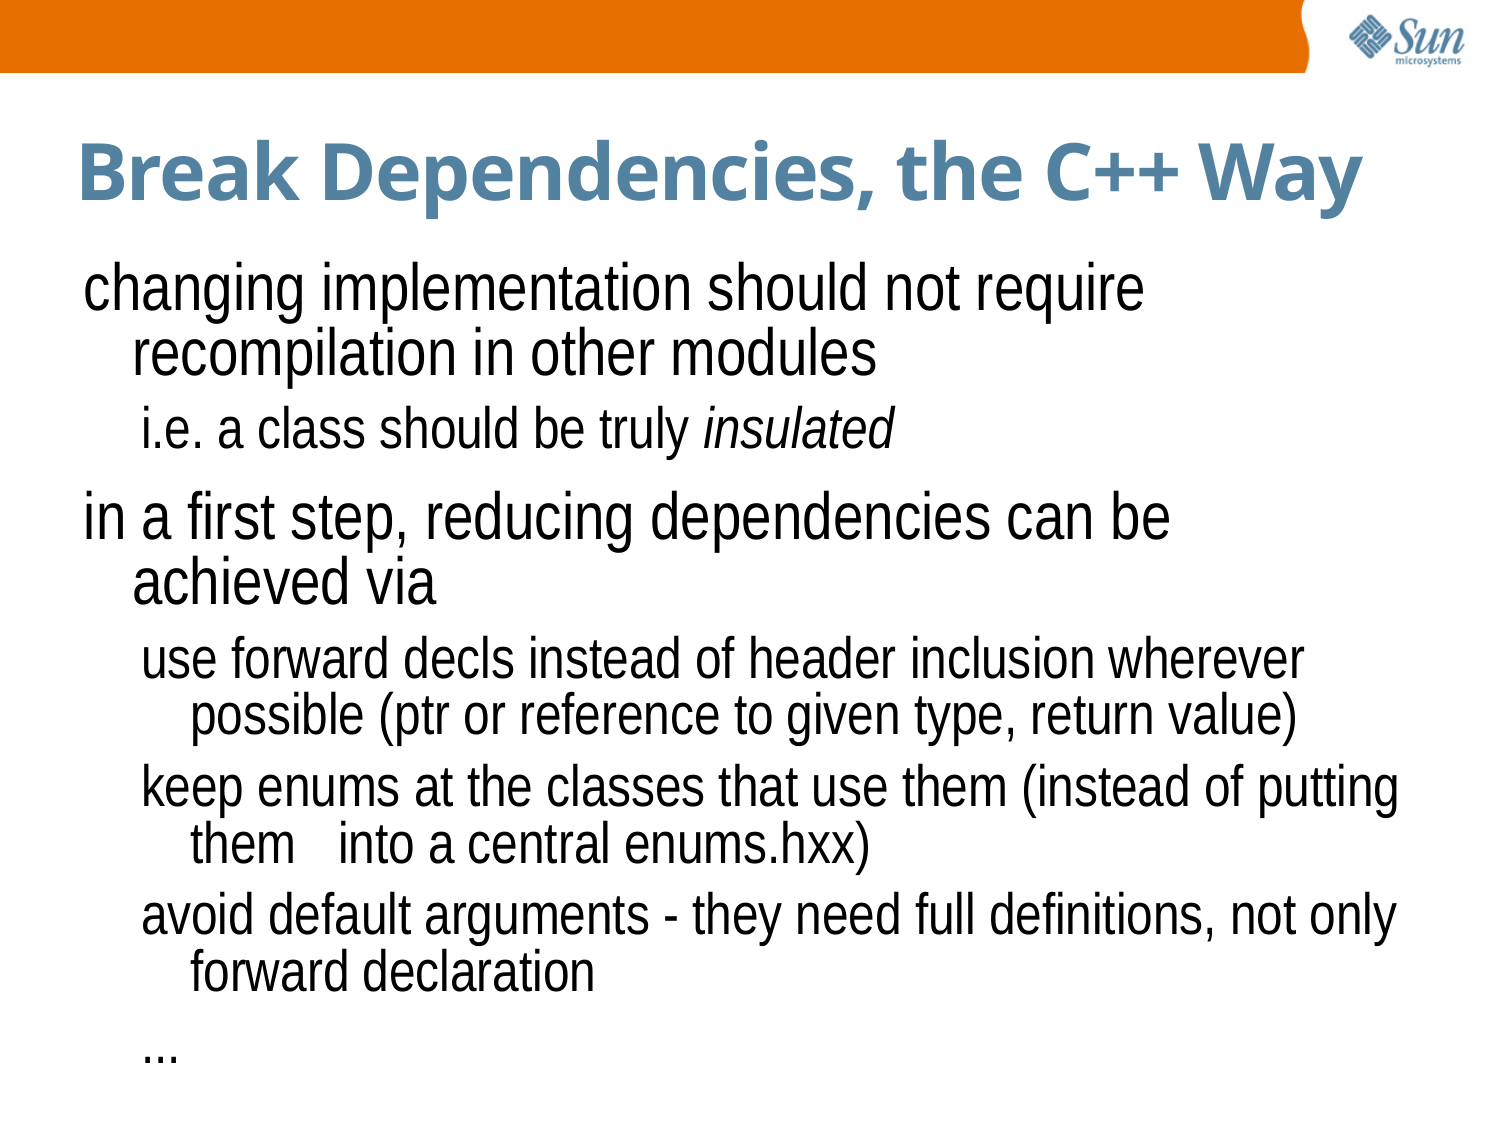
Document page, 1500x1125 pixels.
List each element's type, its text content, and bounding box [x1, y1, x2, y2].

title Break Dependencies, the C++ Way [75, 123, 1437, 232]
list changing implementation should not require recompilation in other modules i.e. a class should be truly insulated in a first step, reducing dependencies can be achieved via use forward decls instead of header inclusion wherever possible (ptr or reference to given type, return value) keep enums at the classes that use them (instead of putting them into a central enums.hxx) avoid default arguments - they need full definitions, not only forward declaration ... [64, 258, 1401, 1079]
picture [0, 0, 1500, 73]
